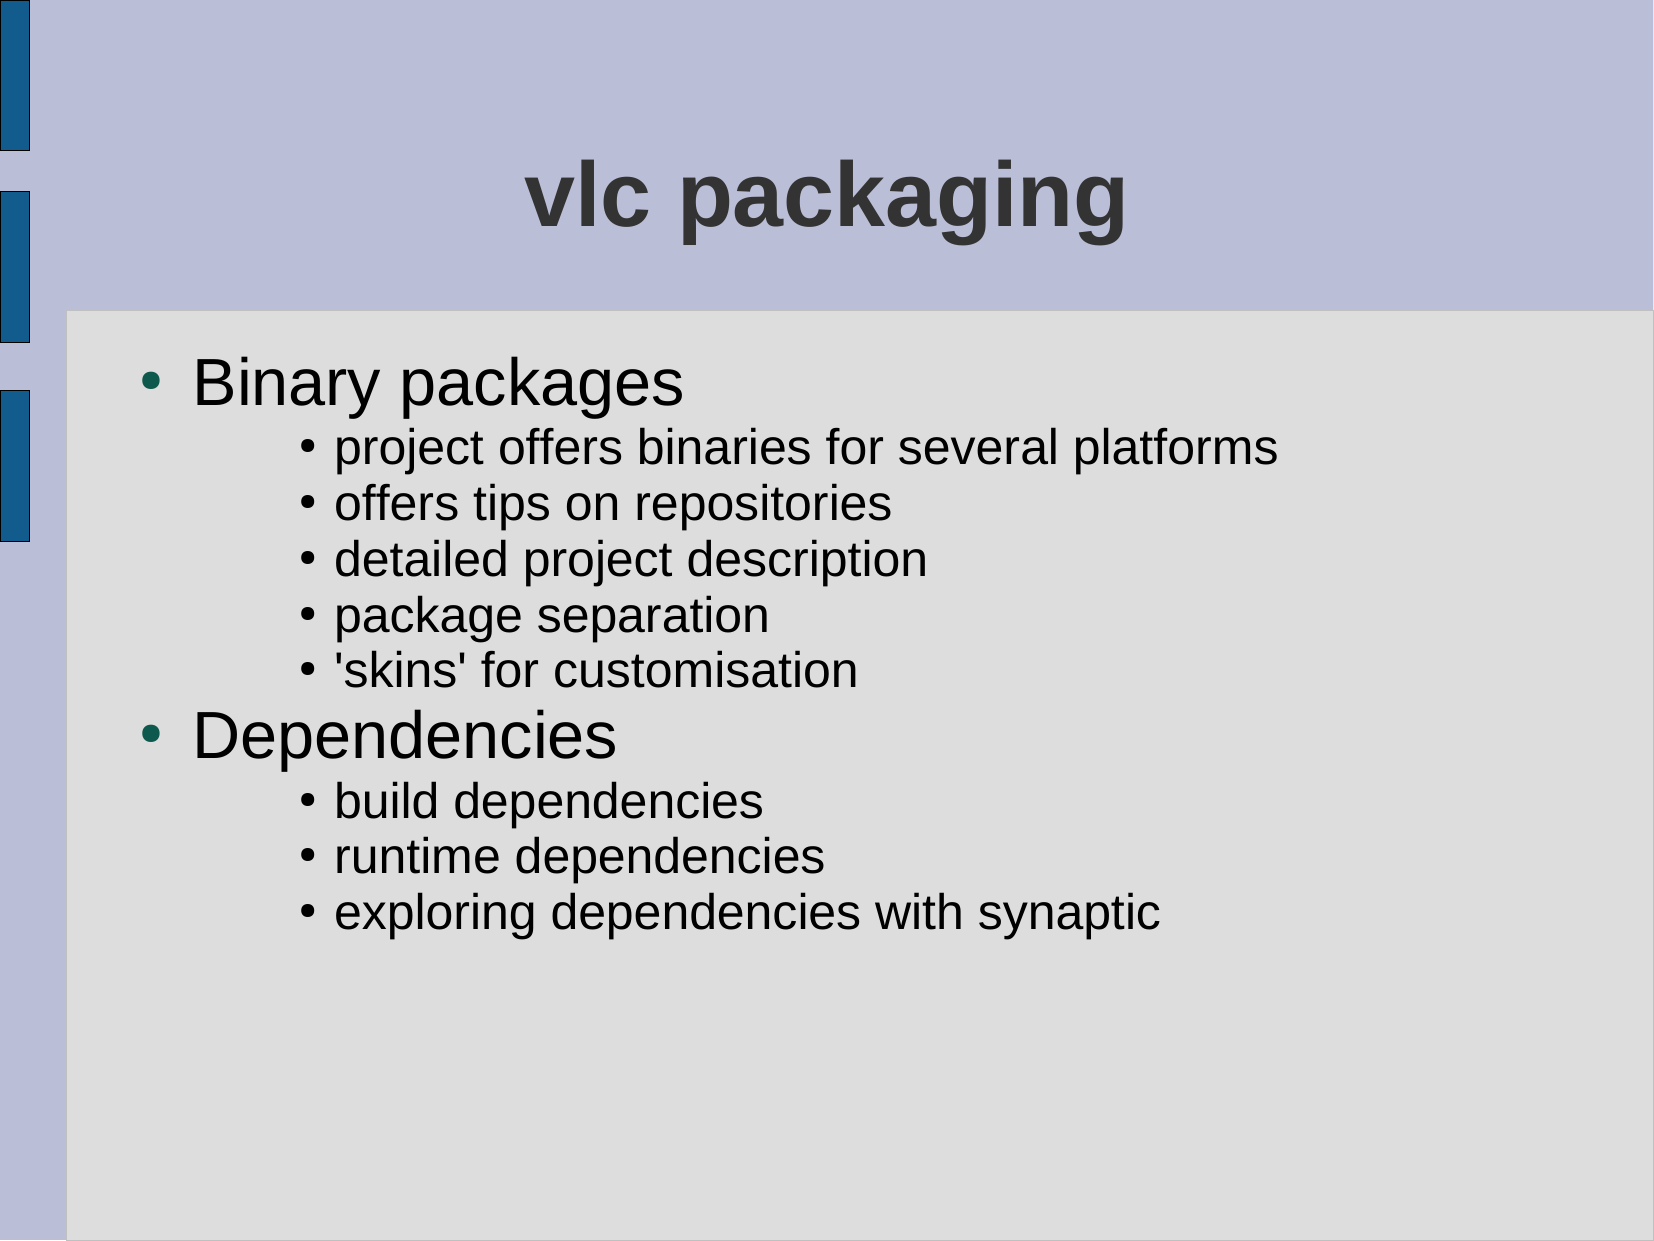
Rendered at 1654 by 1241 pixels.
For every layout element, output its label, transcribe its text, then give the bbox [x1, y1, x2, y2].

list Binary packages project offers binaries for several platforms offers tips on repositories detailed project description package separation 'skins' for customisation Dependencies build dependencies runtime dependencies exploring dependencies with synaptic [121, 344, 1534, 1112]
title vlc packaging [121, 98, 1534, 291]
